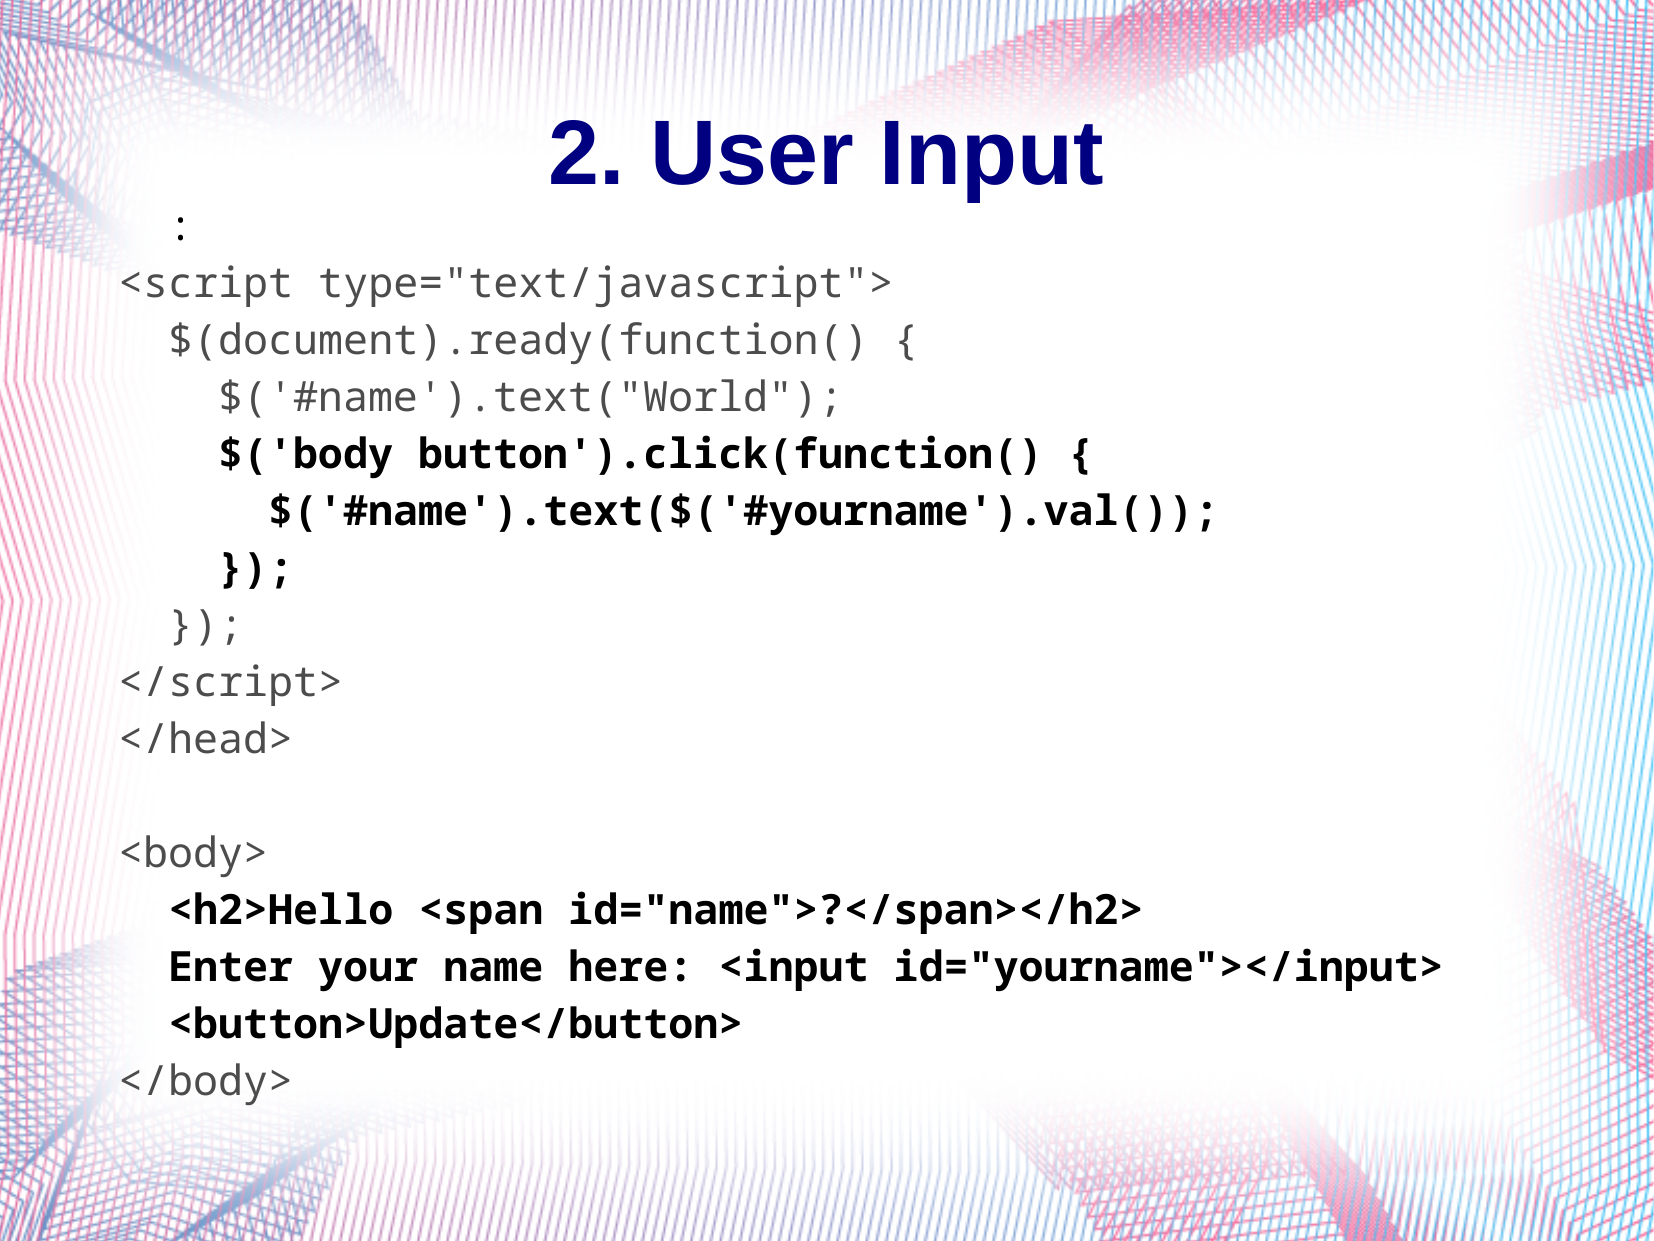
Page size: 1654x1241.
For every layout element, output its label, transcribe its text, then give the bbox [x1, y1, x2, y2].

title 2. User Input [82, 56, 1571, 250]
text_box : <script type="text/javascript"> $(document).ready(function() { $('#name').text("World"); $('body button').click(function() { $('#name').text($('#yourname').val()); }); }); </script> </head> <body> <h2>Hello <span id="name">?</span></h2> Enter your name here: <input id="yourname"></input> <button>Update</button> </body> [118, 288, 1595, 1130]
picture [0, 0, 1654, 1241]
